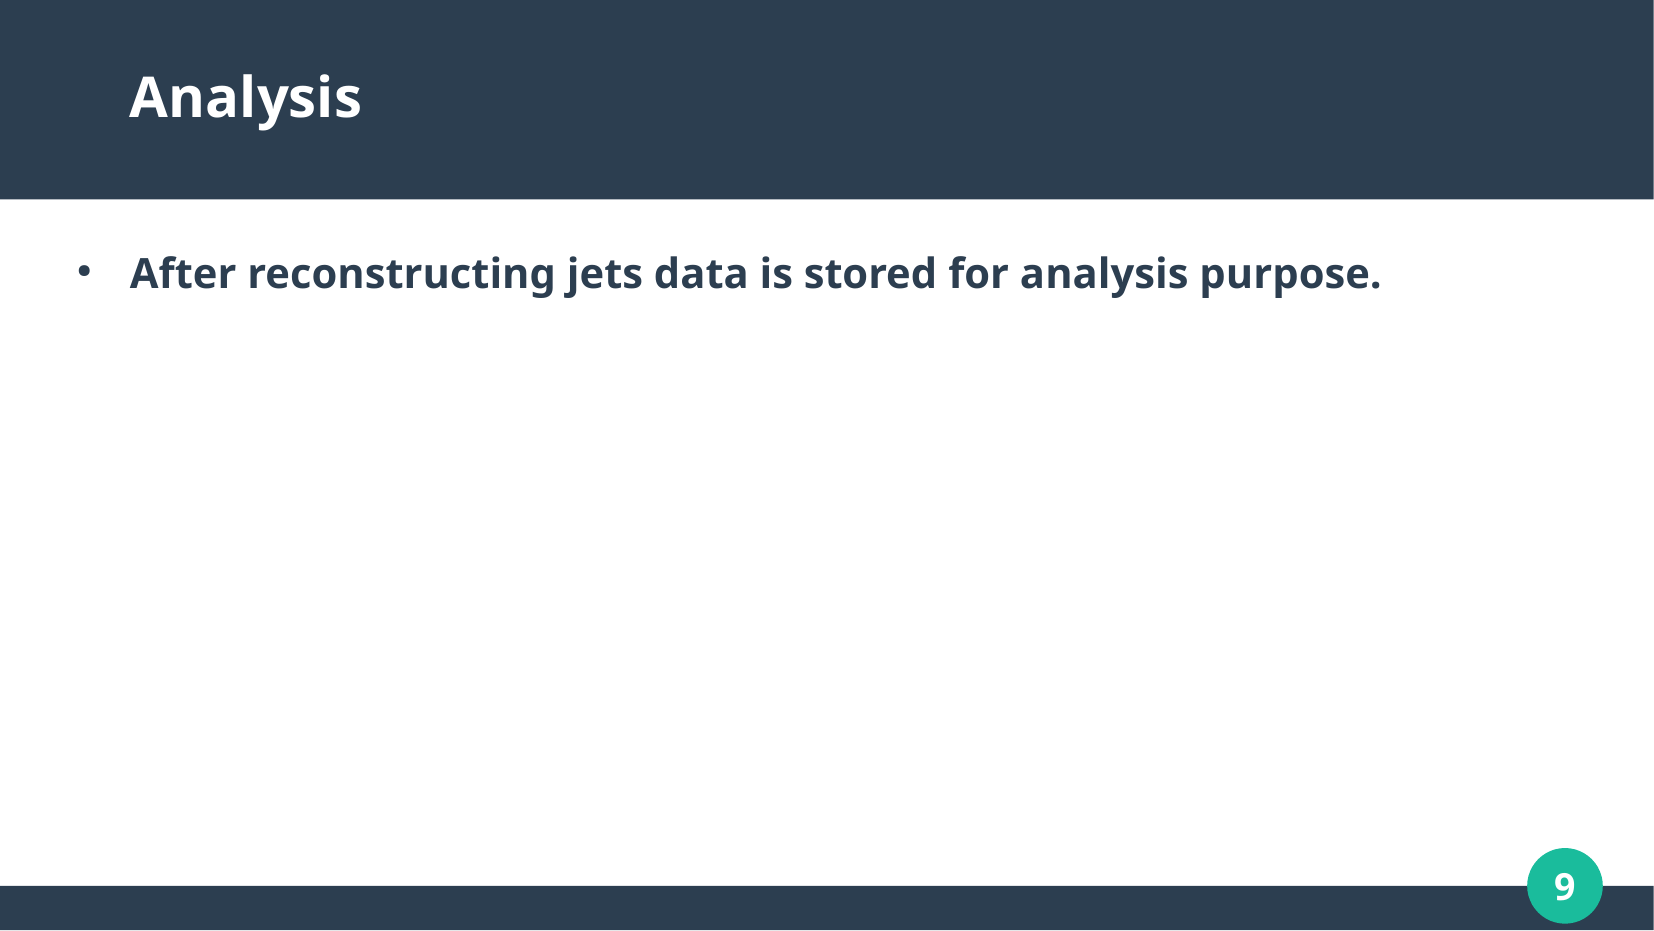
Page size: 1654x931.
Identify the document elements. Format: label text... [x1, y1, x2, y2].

list After reconstructing jets data is stored for analysis purpose. [59, 243, 1595, 864]
title Analysis [59, 37, 1595, 155]
